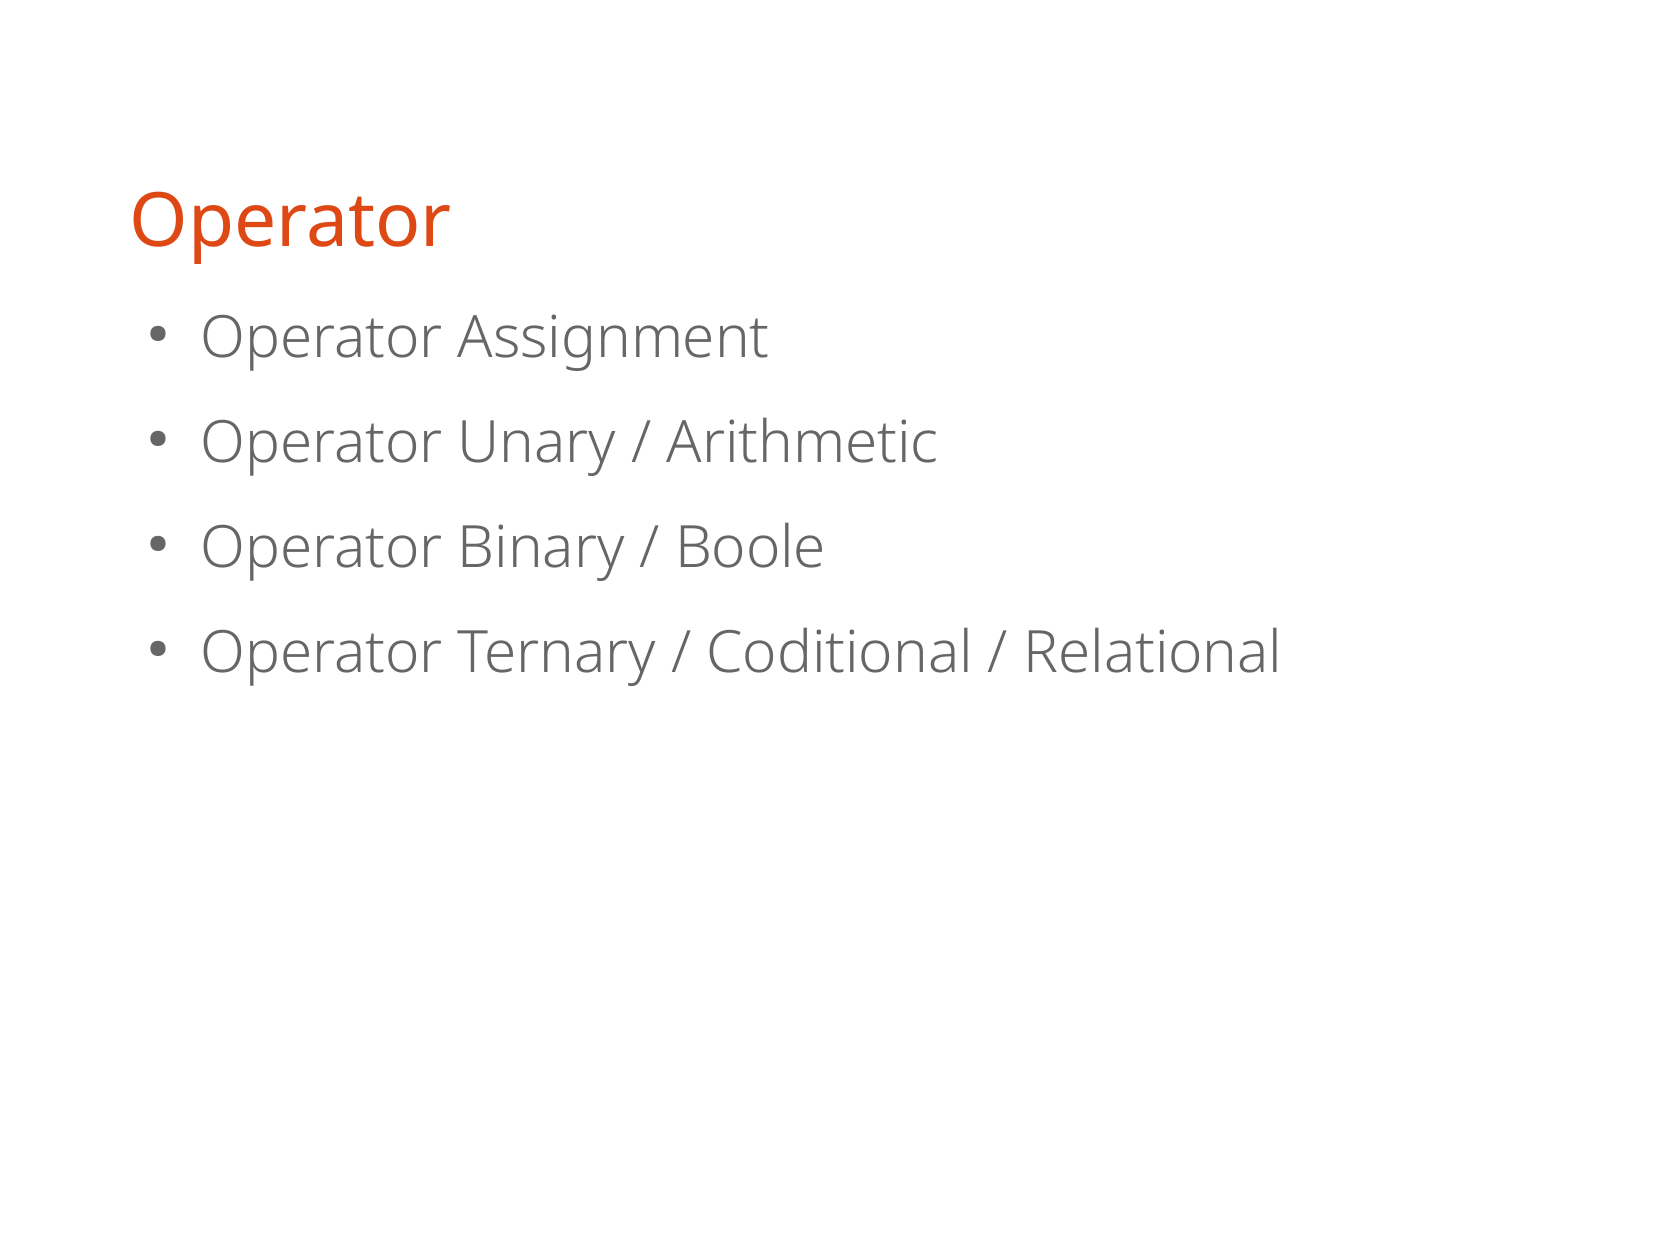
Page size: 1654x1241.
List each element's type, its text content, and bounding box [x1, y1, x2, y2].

list Operator Assignment Operator Unary / Arithmetic Operator Binary / Boole Operator Ternary / Coditional / Relational [129, 295, 1518, 1010]
title Operator [129, 153, 1518, 281]
